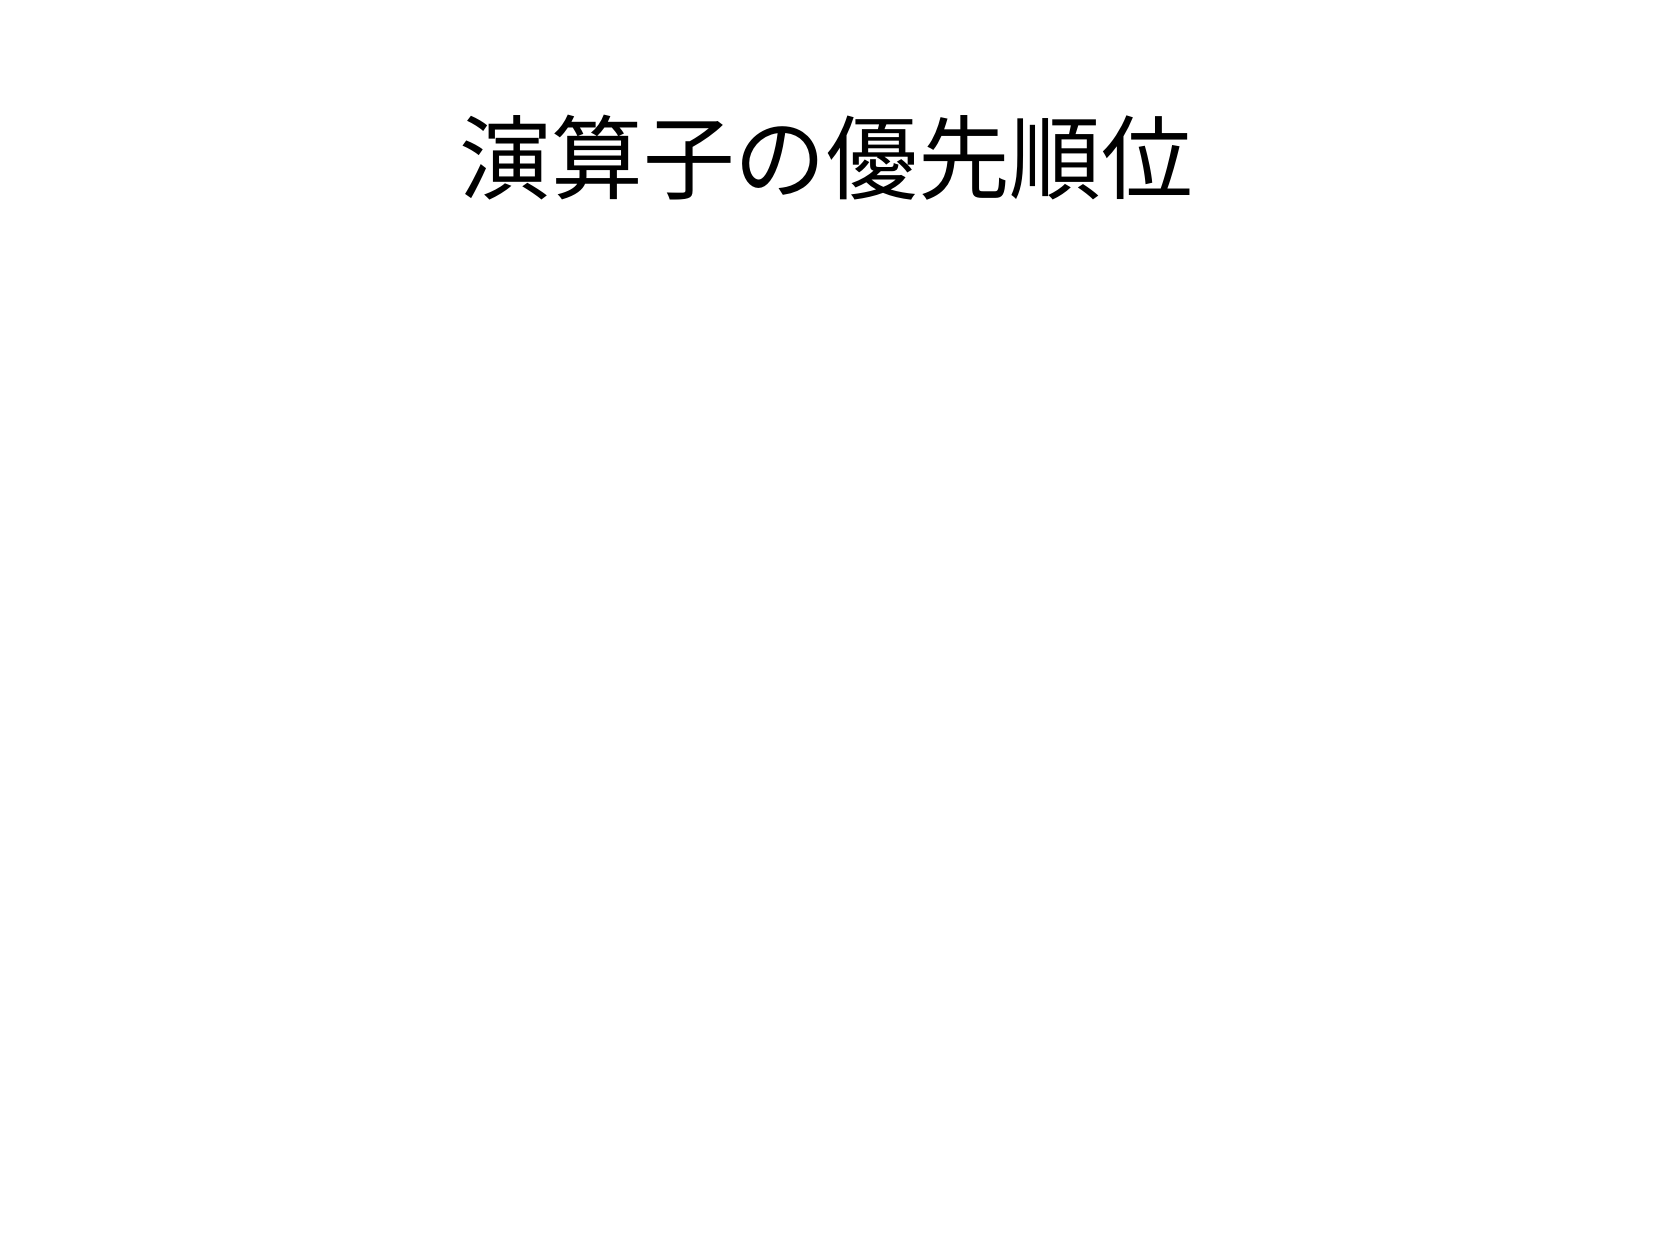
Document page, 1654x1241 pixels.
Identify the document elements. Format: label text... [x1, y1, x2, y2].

title 演算子の優先順位 [82, 49, 1571, 257]
